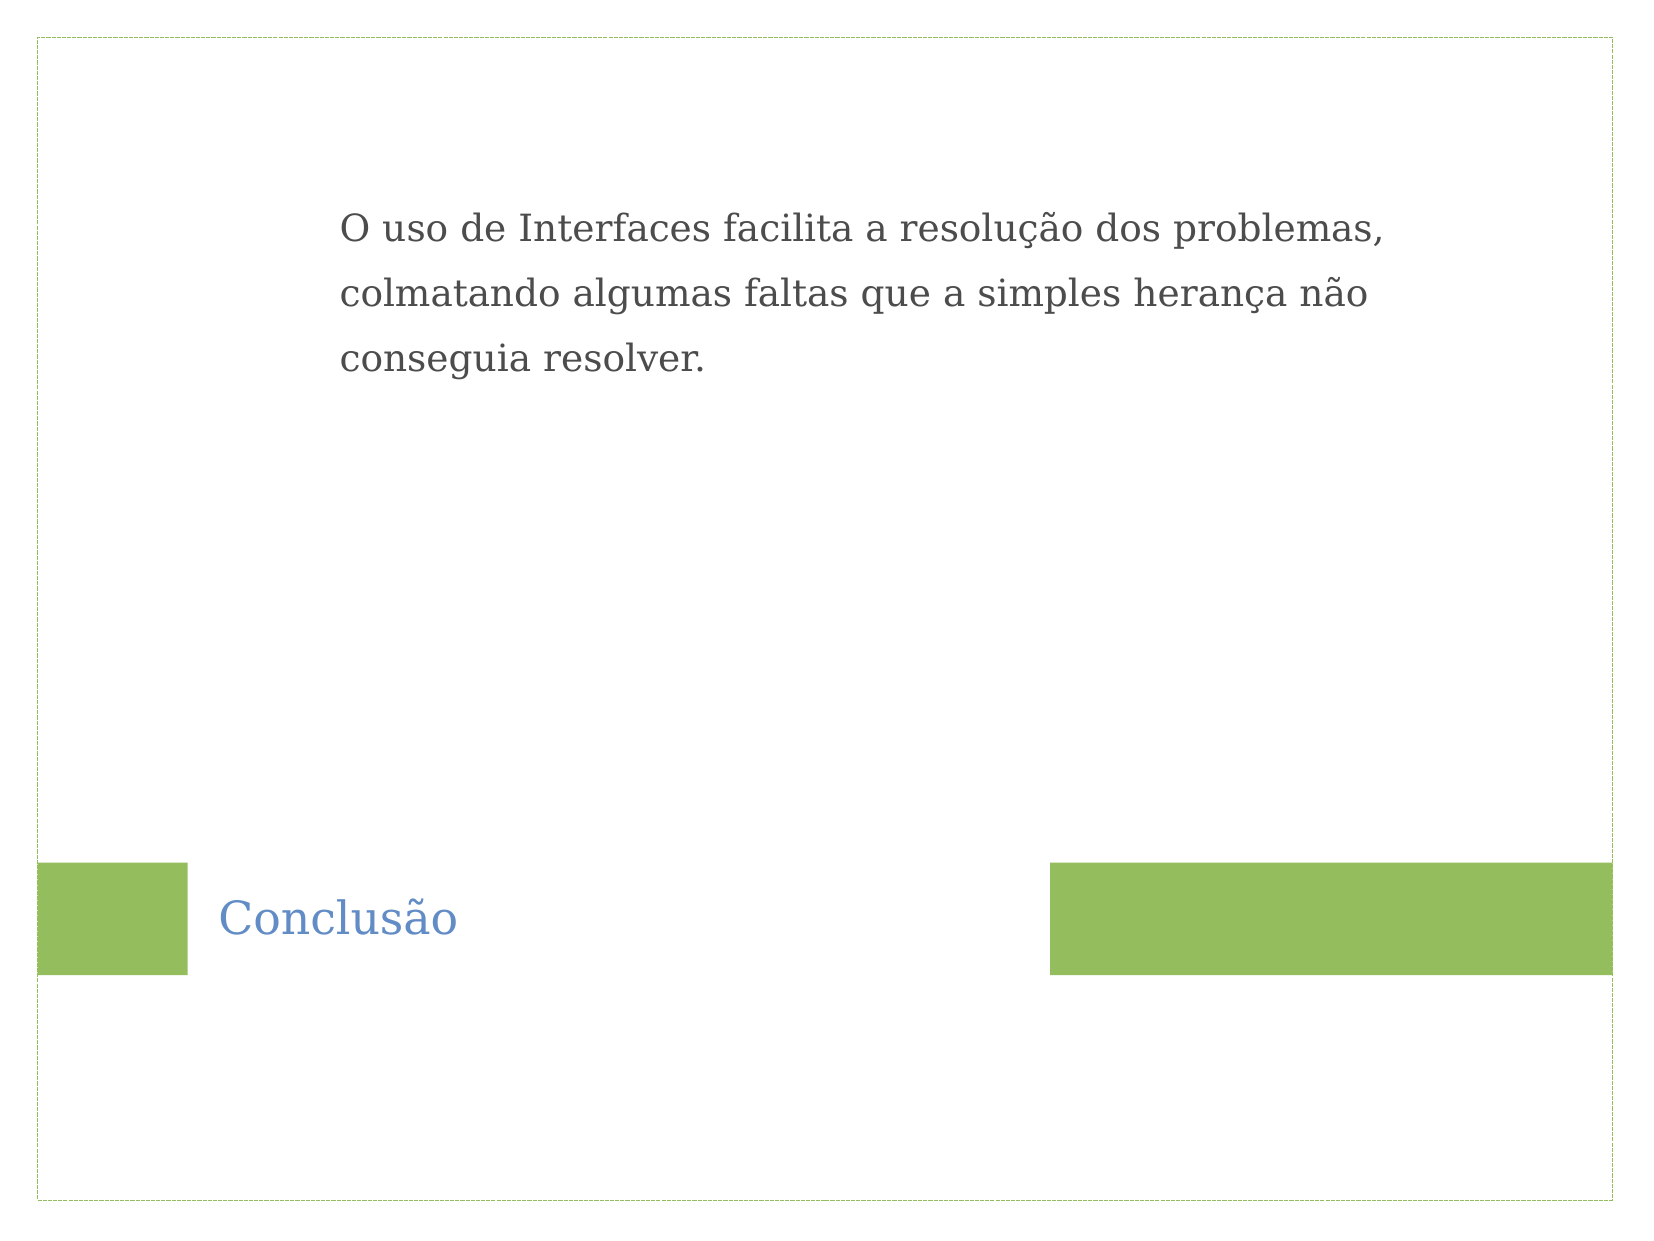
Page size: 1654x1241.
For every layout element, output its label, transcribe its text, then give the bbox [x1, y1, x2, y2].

text_box [37, 862, 188, 976]
text_box [1050, 862, 1613, 976]
text_box O uso de Interfaces facilita a resolução dos problemas, colmatando algumas faltas que a simples herança não conseguia resolver. [324, 177, 1413, 703]
text_box Conclusão [203, 884, 474, 953]
